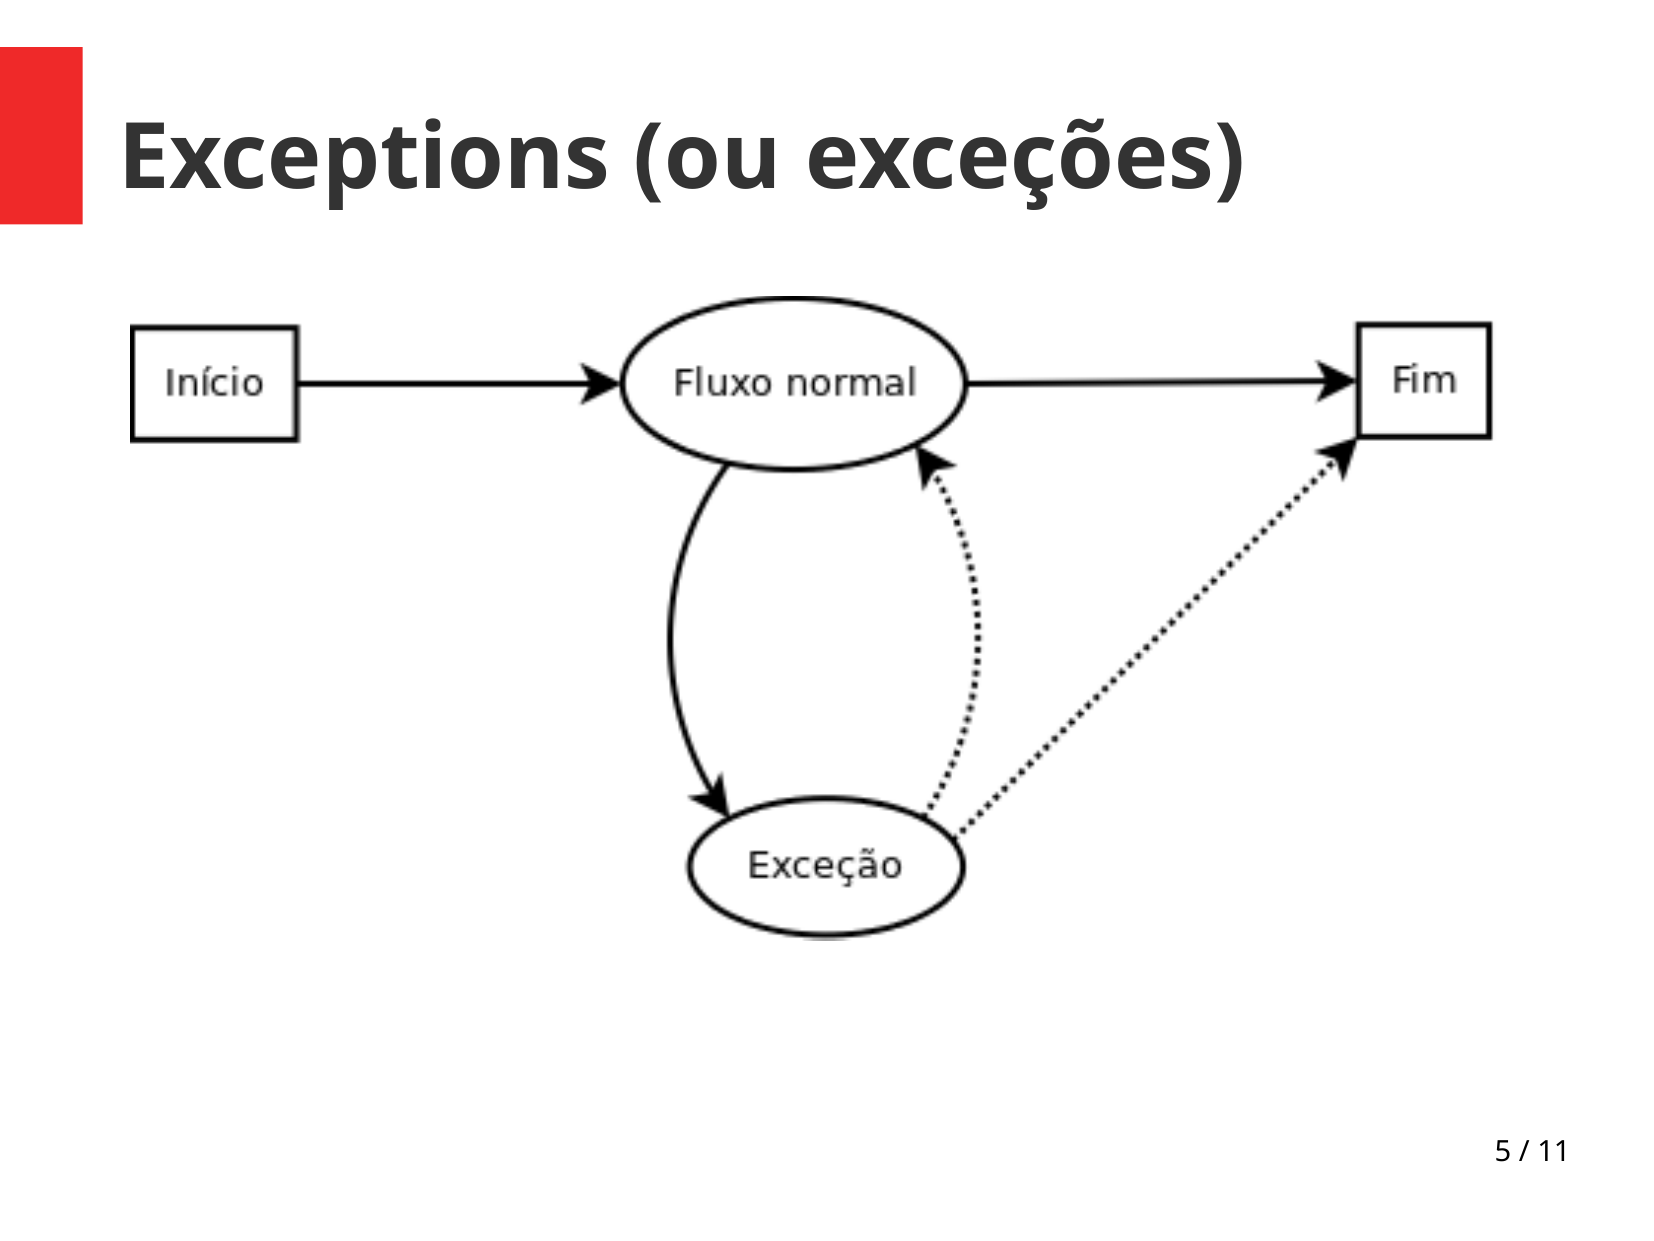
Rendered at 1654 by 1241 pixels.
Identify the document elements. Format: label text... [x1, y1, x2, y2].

title Exceptions (ou exceções) [118, 49, 1571, 257]
picture [130, 296, 1499, 941]
